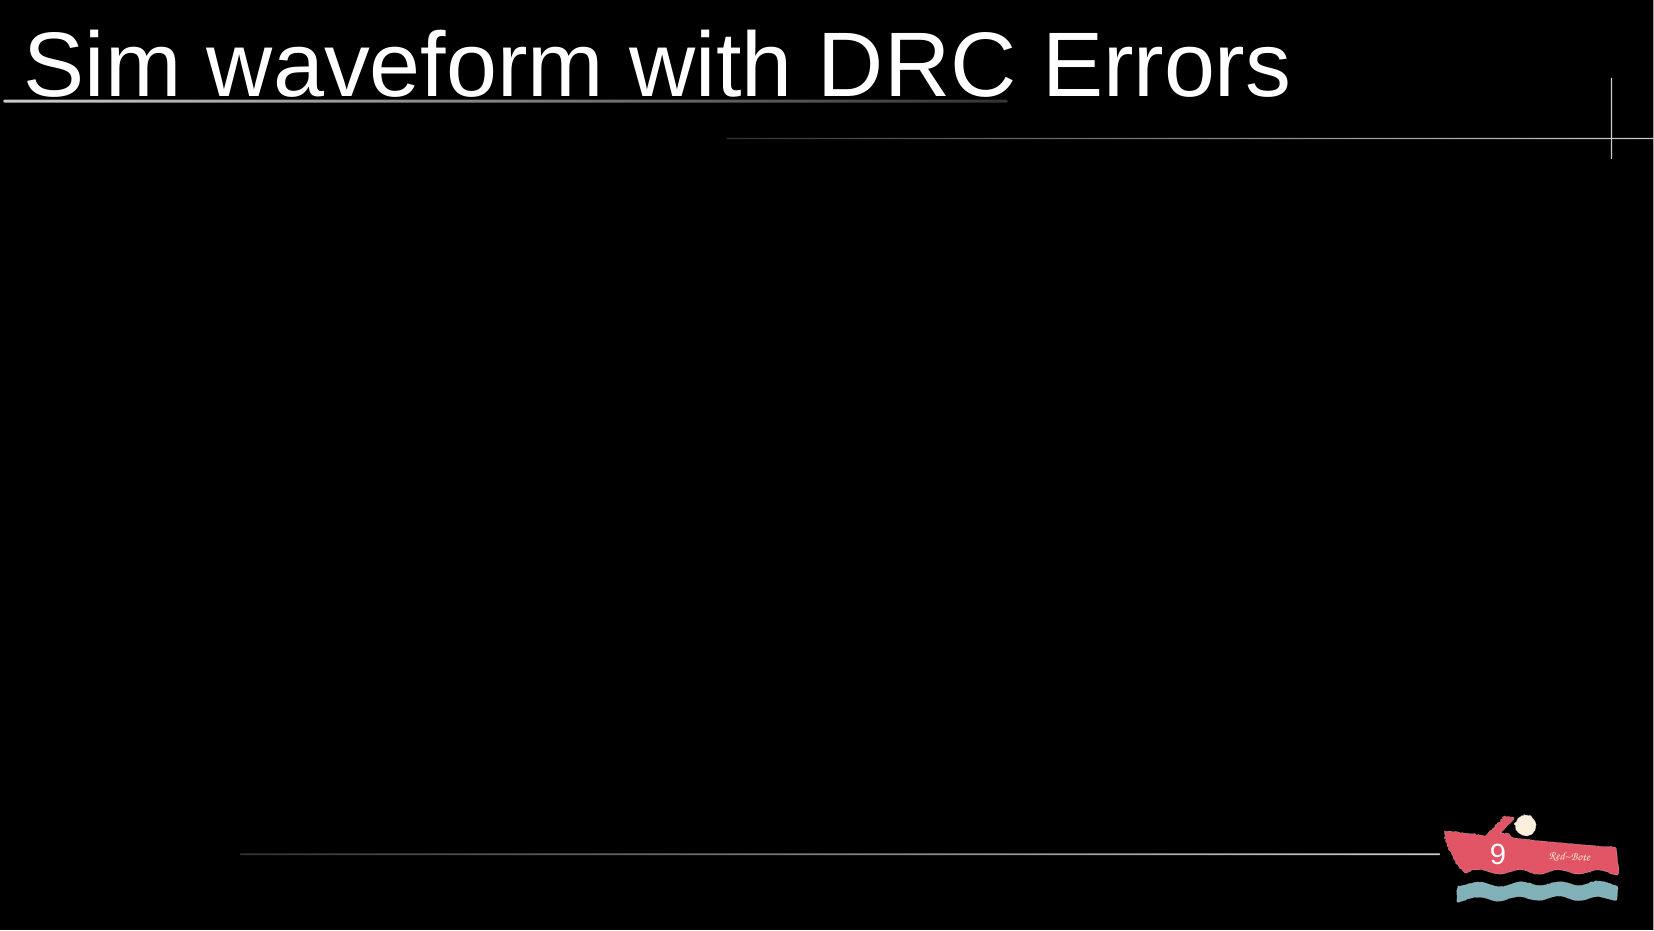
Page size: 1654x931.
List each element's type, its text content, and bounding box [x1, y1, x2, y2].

title Sim waveform with DRC Errors [23, 11, 1589, 119]
picture [1440, 807, 1625, 908]
